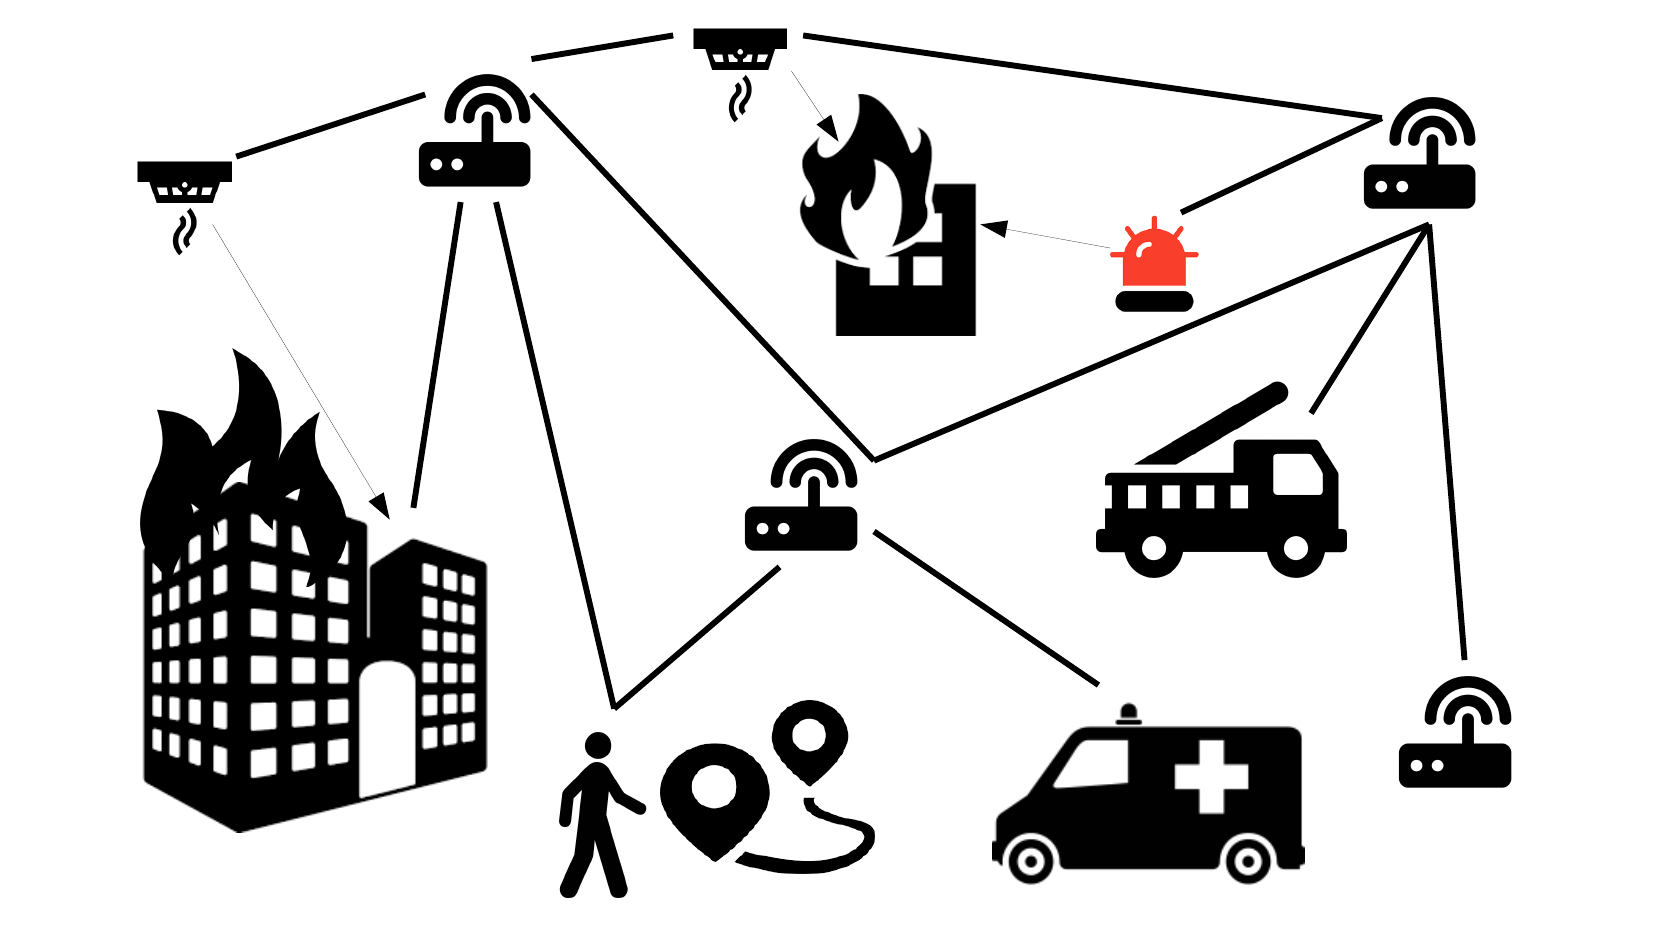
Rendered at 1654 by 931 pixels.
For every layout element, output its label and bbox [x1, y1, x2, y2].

picture [992, 637, 1305, 931]
picture [688, 23, 1009, 336]
picture [1346, 81, 1493, 225]
picture [288, 348, 363, 473]
picture [727, 423, 875, 567]
picture [1381, 660, 1529, 804]
picture [1086, 196, 1222, 331]
picture [401, 58, 548, 203]
picture [844, 423, 875, 456]
picture [1189, 317, 1222, 331]
picture [1096, 354, 1114, 362]
picture [519, 700, 875, 898]
picture [1096, 354, 1347, 605]
picture [1346, 117, 1368, 131]
picture [124, 348, 491, 833]
picture [132, 156, 237, 260]
